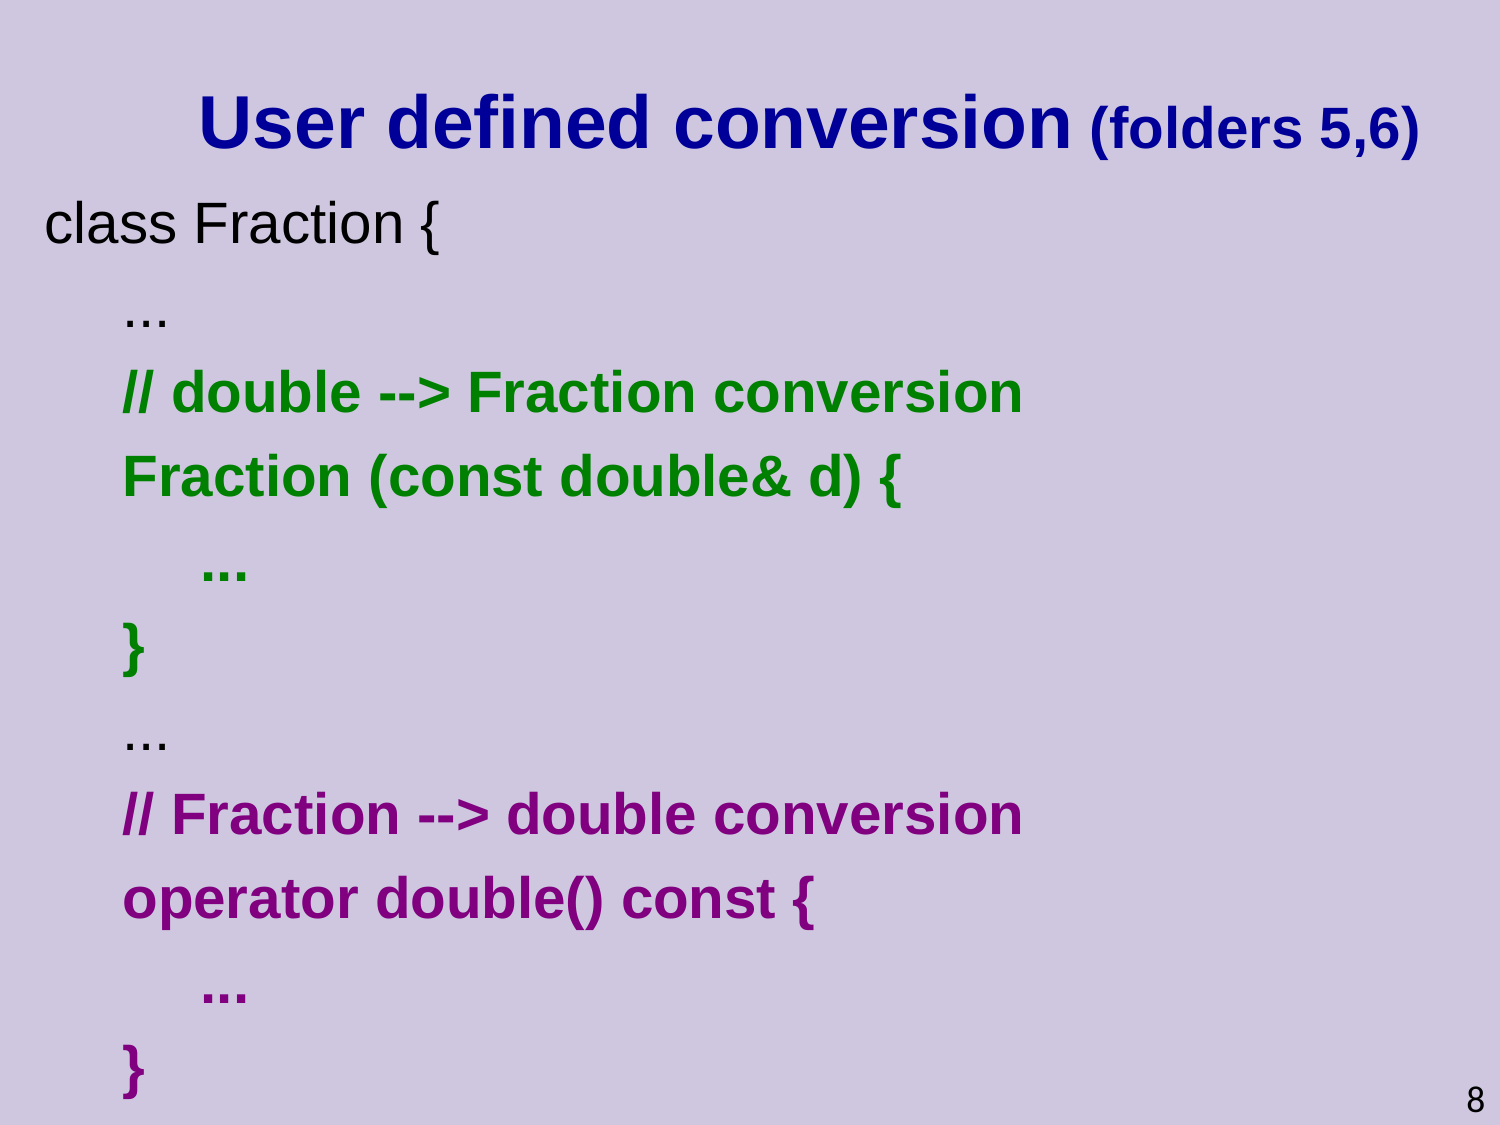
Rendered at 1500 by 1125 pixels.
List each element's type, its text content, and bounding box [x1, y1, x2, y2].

title User defined conversion (folders 5,6) [198, 24, 1468, 213]
list class Fraction { ... // double --> Fraction conversion Fraction (const double& d) { ... } ... // Fraction --> double conversion operator double() const { ... } ... [44, 184, 1463, 1125]
text_box <number> [1463, 1069, 1500, 1125]
